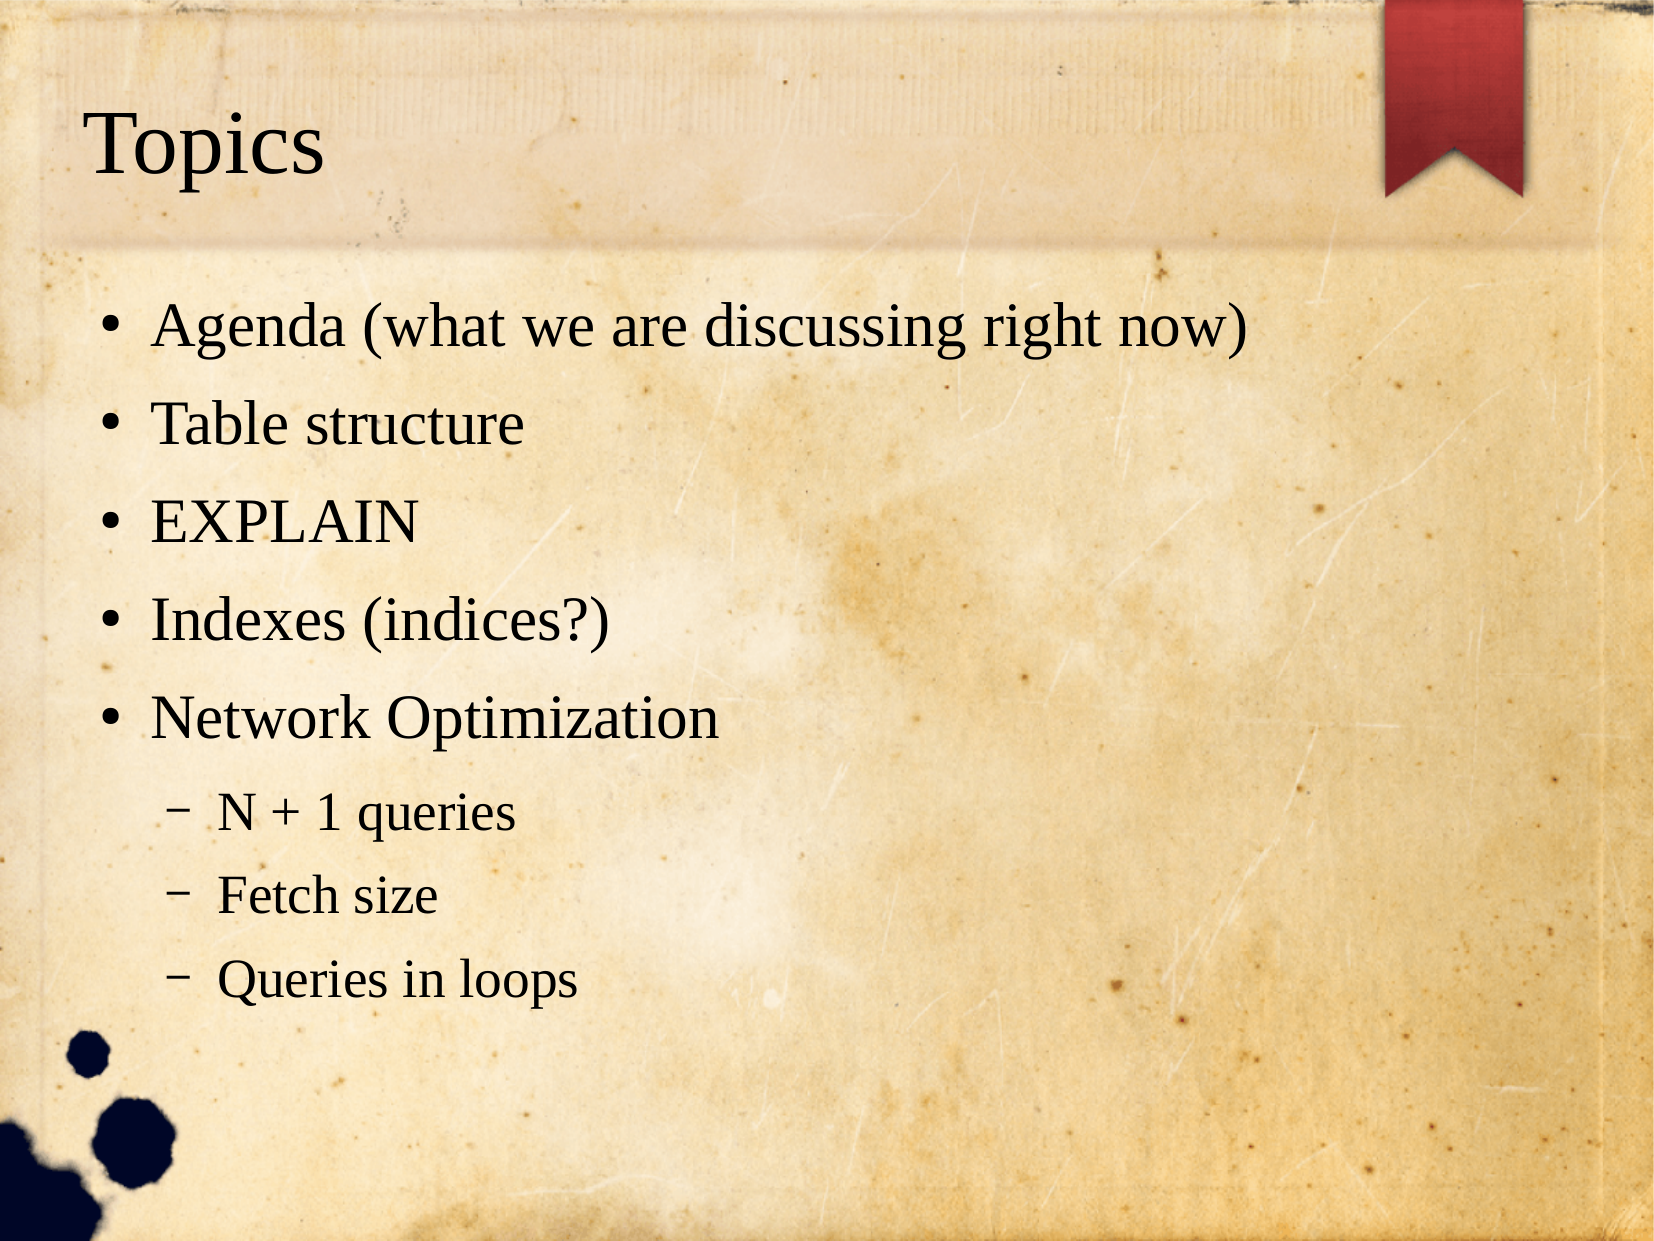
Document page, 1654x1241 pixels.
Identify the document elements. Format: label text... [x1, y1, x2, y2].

title Topics [82, 49, 1347, 237]
list Agenda (what we are discussing right now) Table structure EXPLAIN Indexes (indices?) Network Optimization N + 1 queries Fetch size Queries in loops [82, 290, 1538, 1010]
picture [0, 0, 1654, 1241]
